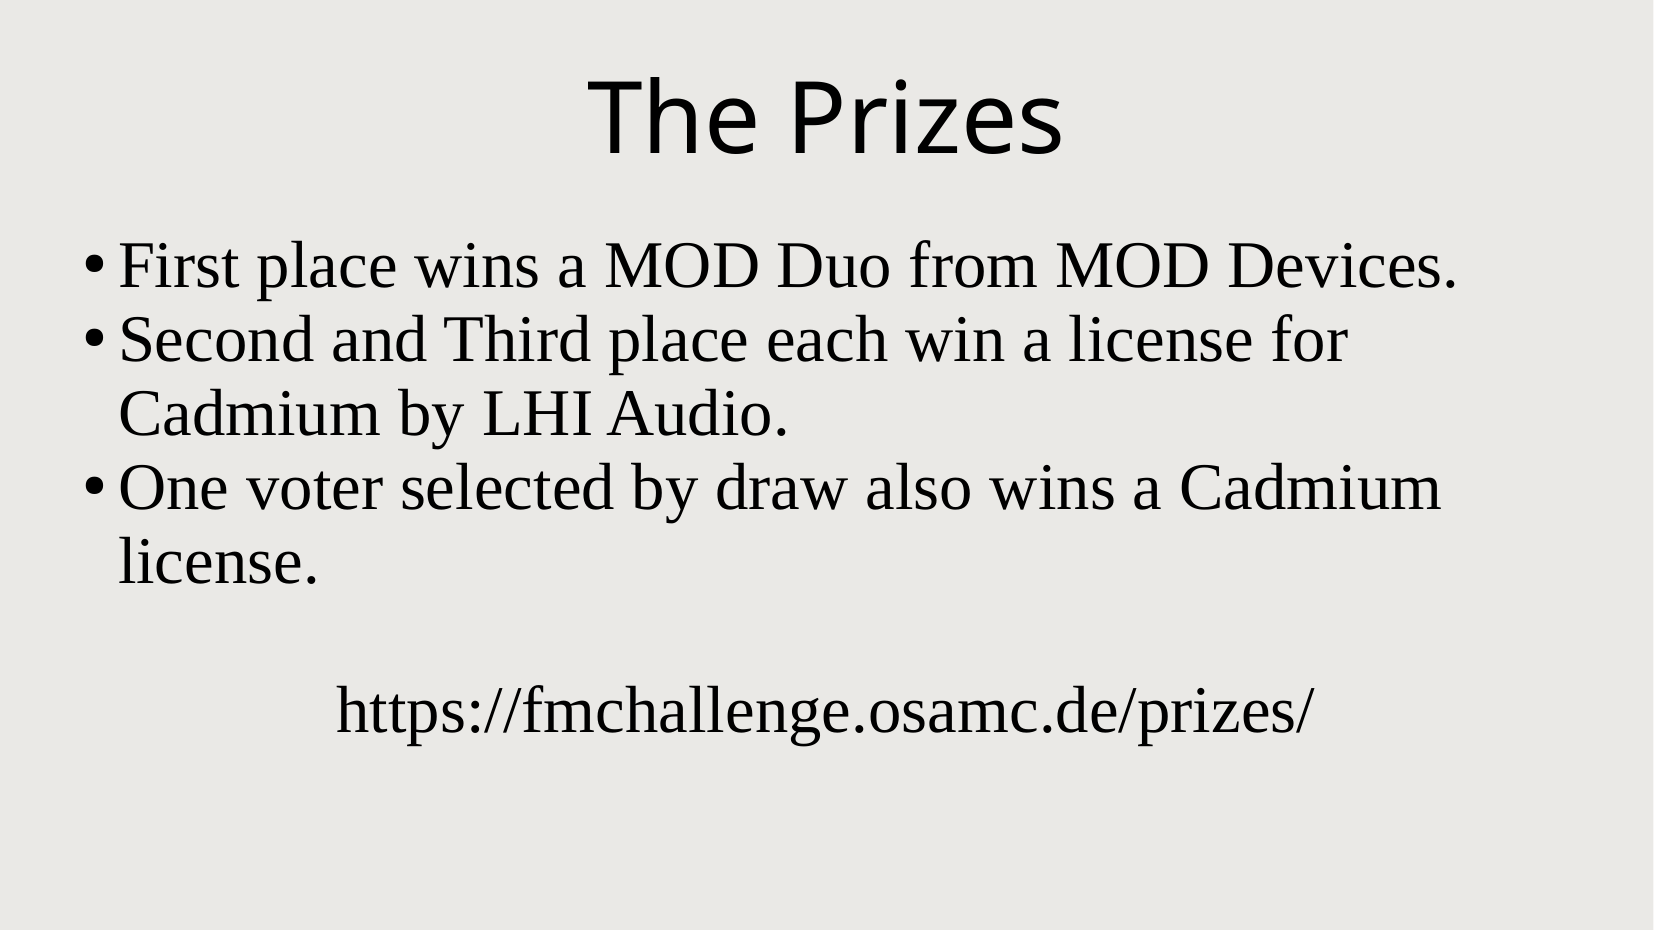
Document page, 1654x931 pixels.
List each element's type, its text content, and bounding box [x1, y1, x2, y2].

title The Prizes [82, 37, 1571, 193]
subtitle First place wins a MOD Duo from MOD Devices. Second and Third place each win a license for Cadmium by LHI Audio. One voter selected by draw also wins a Cadmium license. https://fmchallenge.osamc.de/prizes/ [82, 217, 1571, 758]
